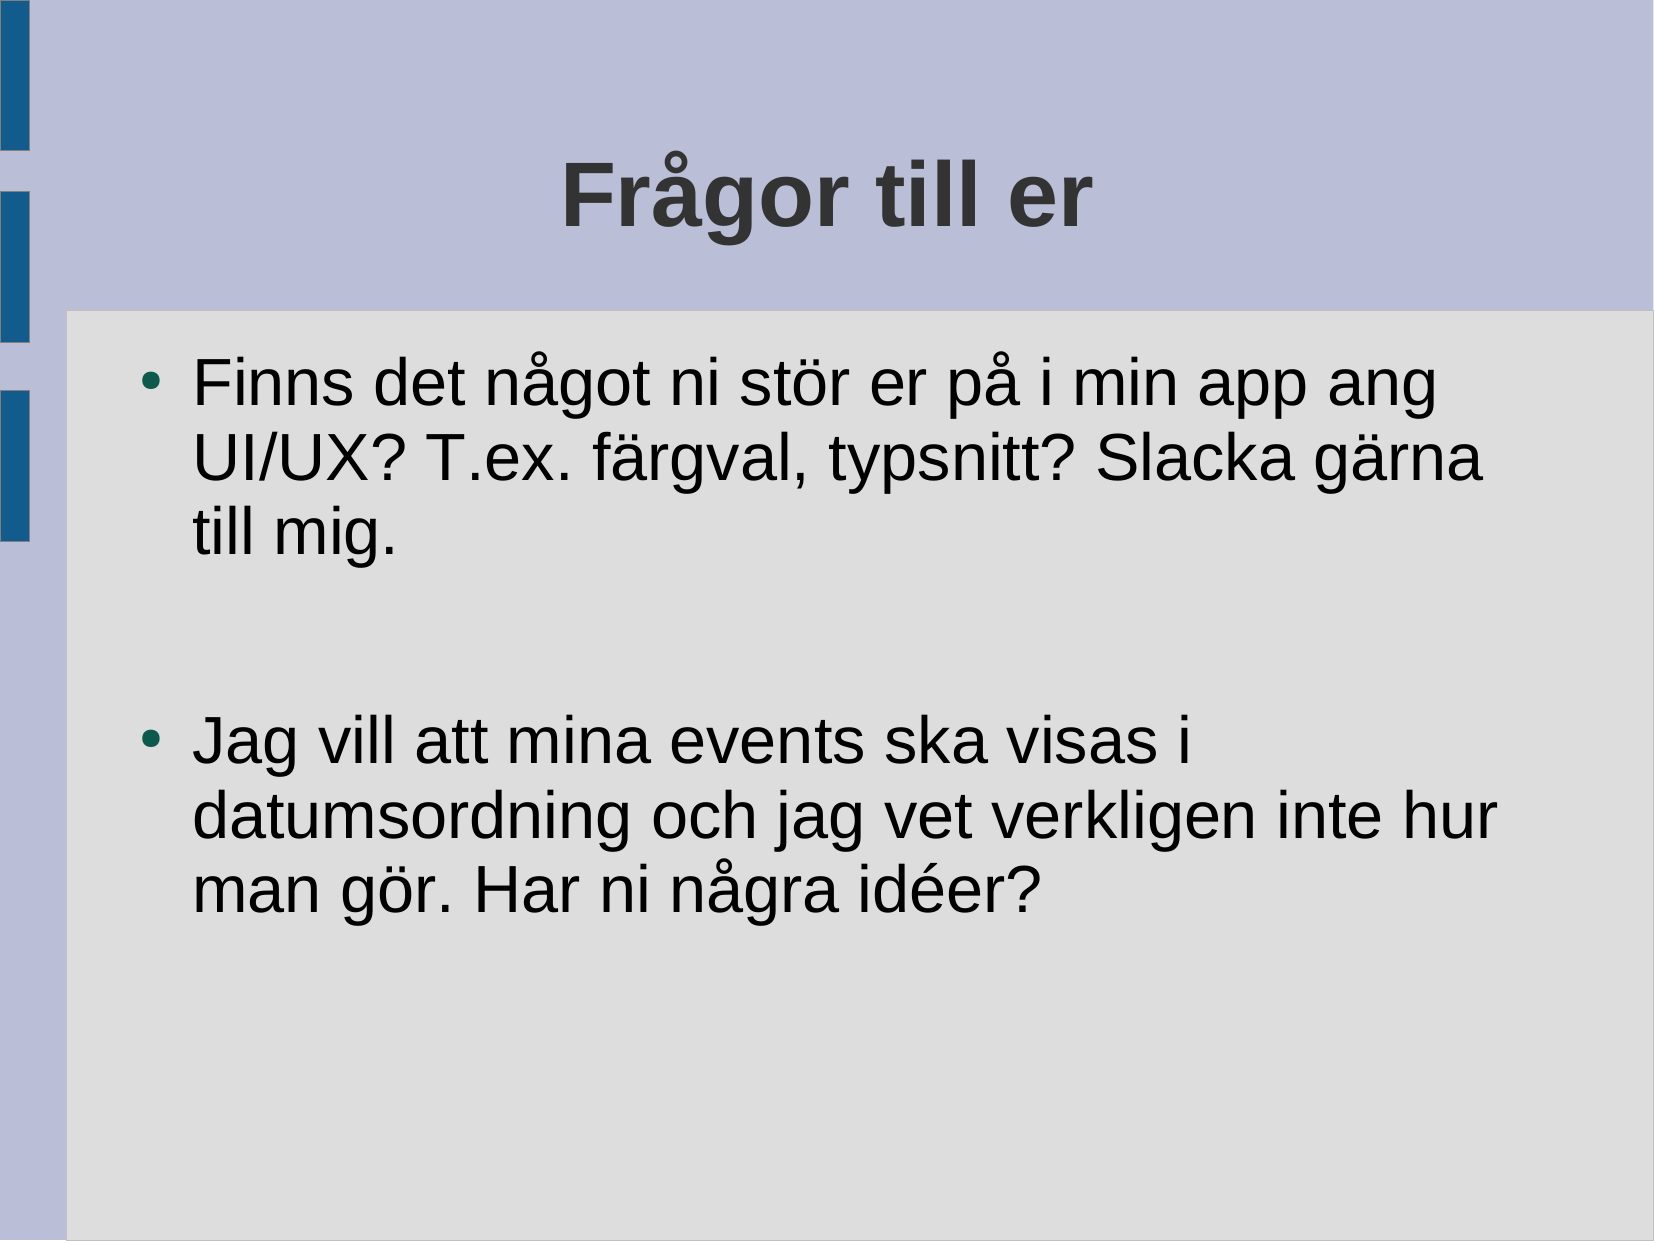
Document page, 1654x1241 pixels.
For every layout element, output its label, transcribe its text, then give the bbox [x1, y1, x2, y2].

title Frågor till er [121, 91, 1534, 299]
list Finns det något ni stör er på i min app ang UI/UX? T.ex. färgval, typsnitt? Slacka gärna till mig. Jag vill att mina events ska visas i datumsordning och jag vet verkligen inte hur man gör. Har ni några idéer? [121, 344, 1534, 1127]
